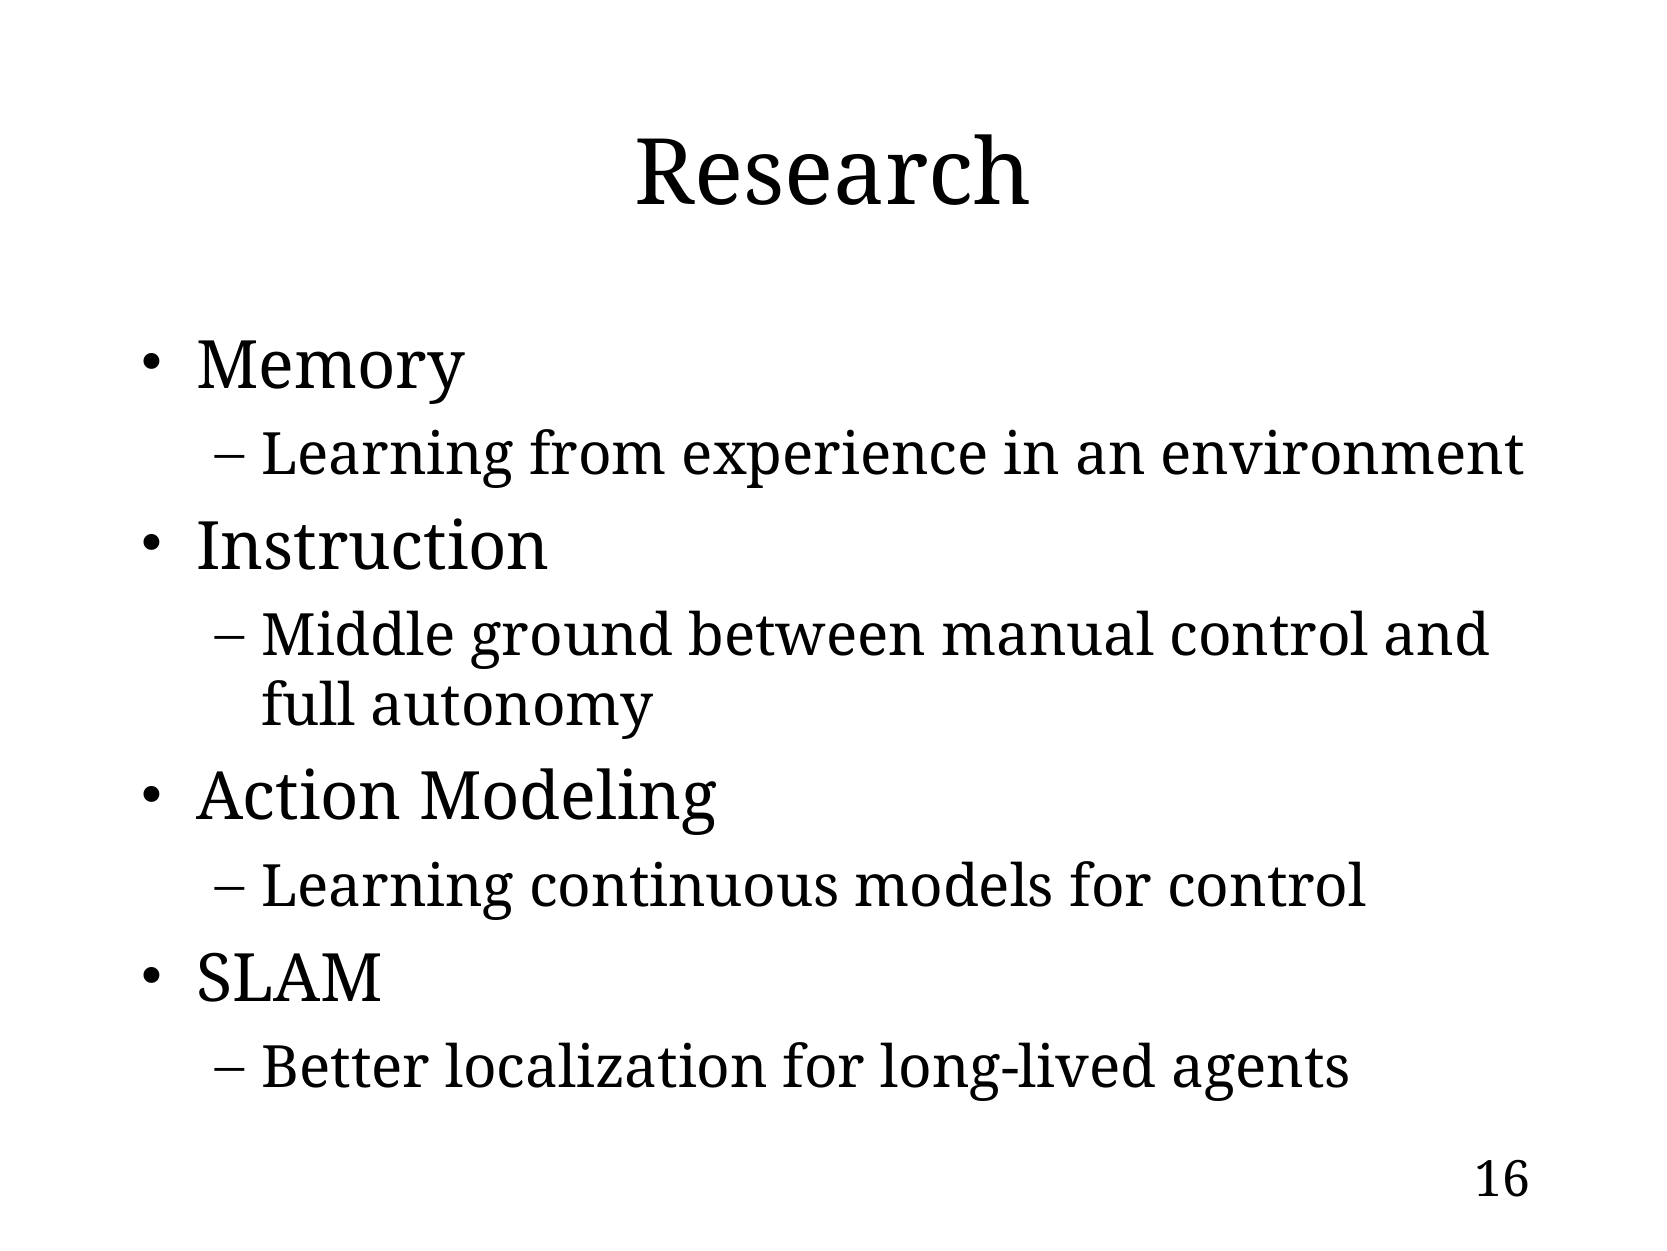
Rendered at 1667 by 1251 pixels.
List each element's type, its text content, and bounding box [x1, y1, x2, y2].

list Memory Learning from experience in an environment Instruction Middle ground between manual control and full autonomy Action Modeling Learning continuous models for control SLAM Better localization for long-lived agents [124, 313, 1542, 1139]
title Research [124, 63, 1542, 273]
